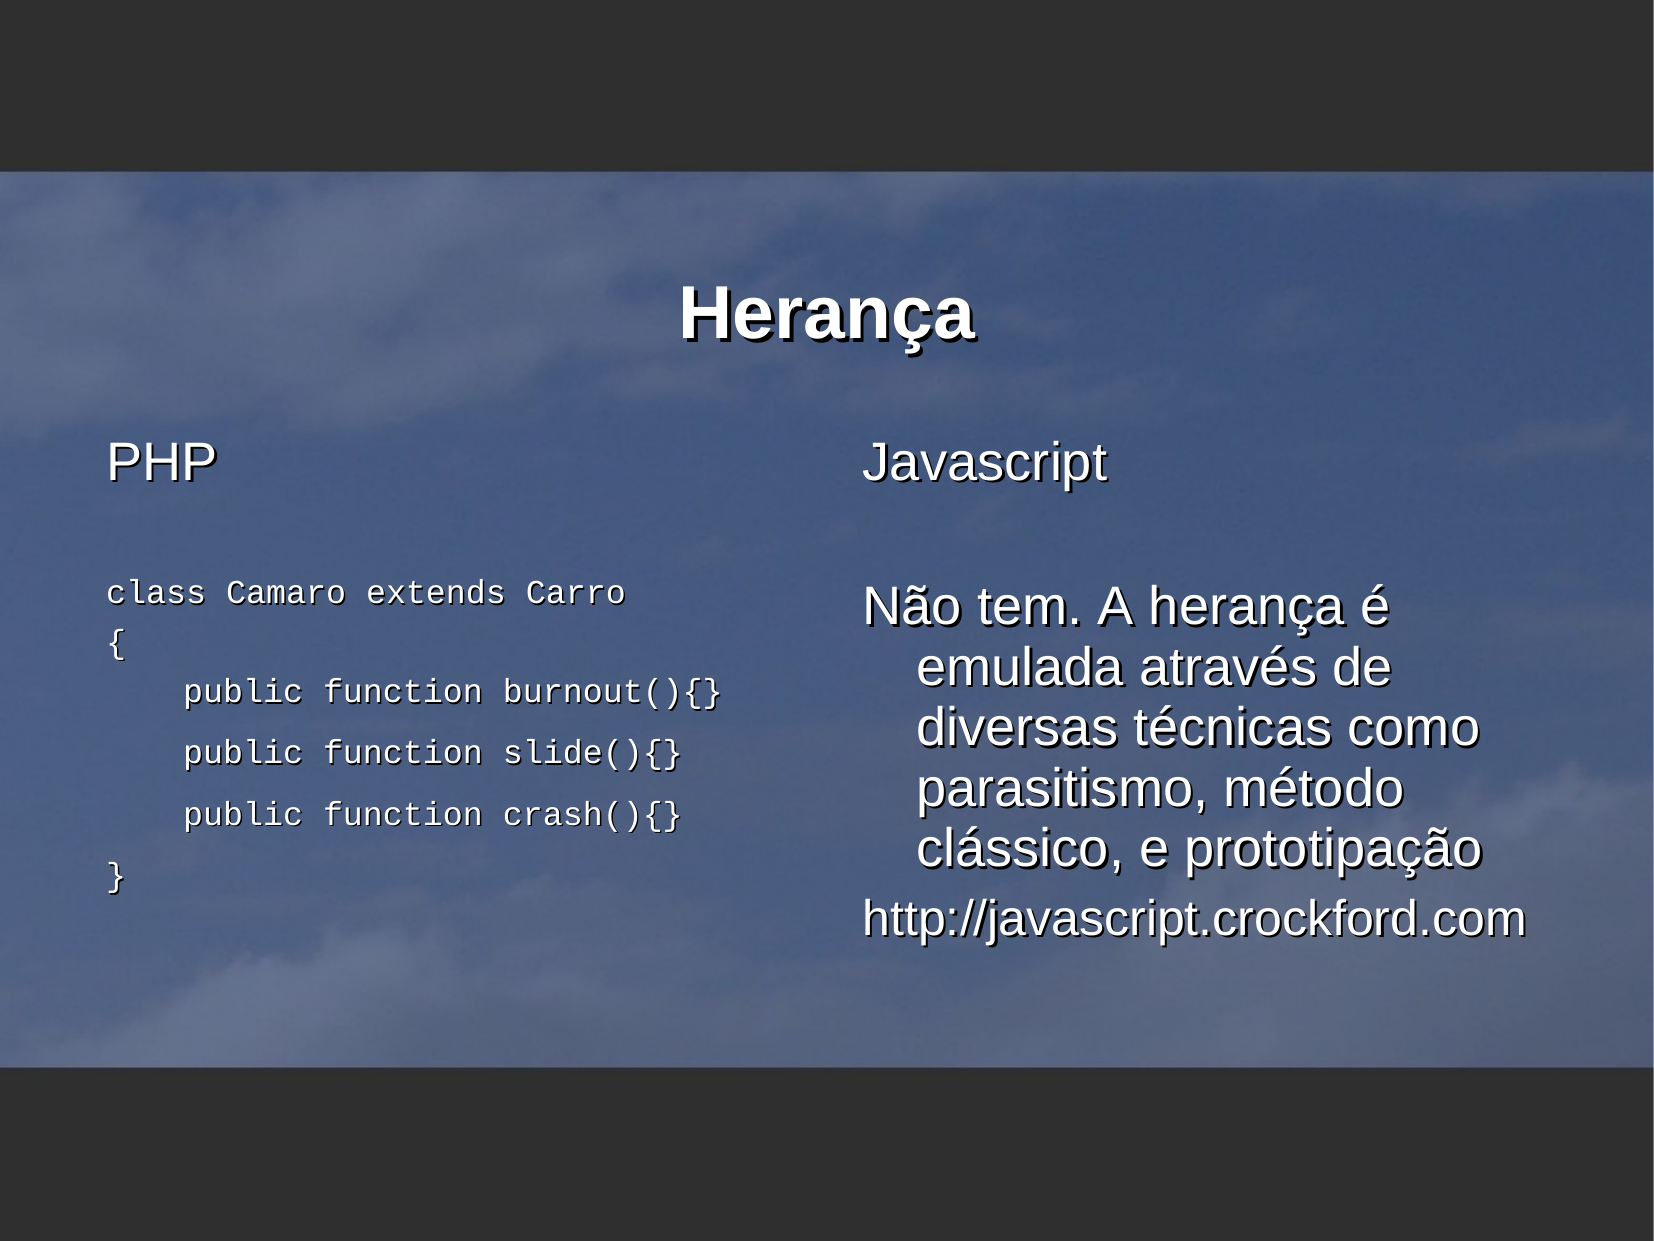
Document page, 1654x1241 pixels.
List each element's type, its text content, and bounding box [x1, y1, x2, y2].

title Herança [88, 224, 1565, 402]
picture [0, 0, 1654, 1241]
list Javascript Não tem. A herança é emulada através de diversas técnicas como parasitismo, método clássico, e prototipação http://javascript.crockford.com [845, 431, 1566, 947]
list PHP class Camaro extends Carro { public function burnout(){} public function slide(){} public function crash(){} } [88, 431, 809, 885]
